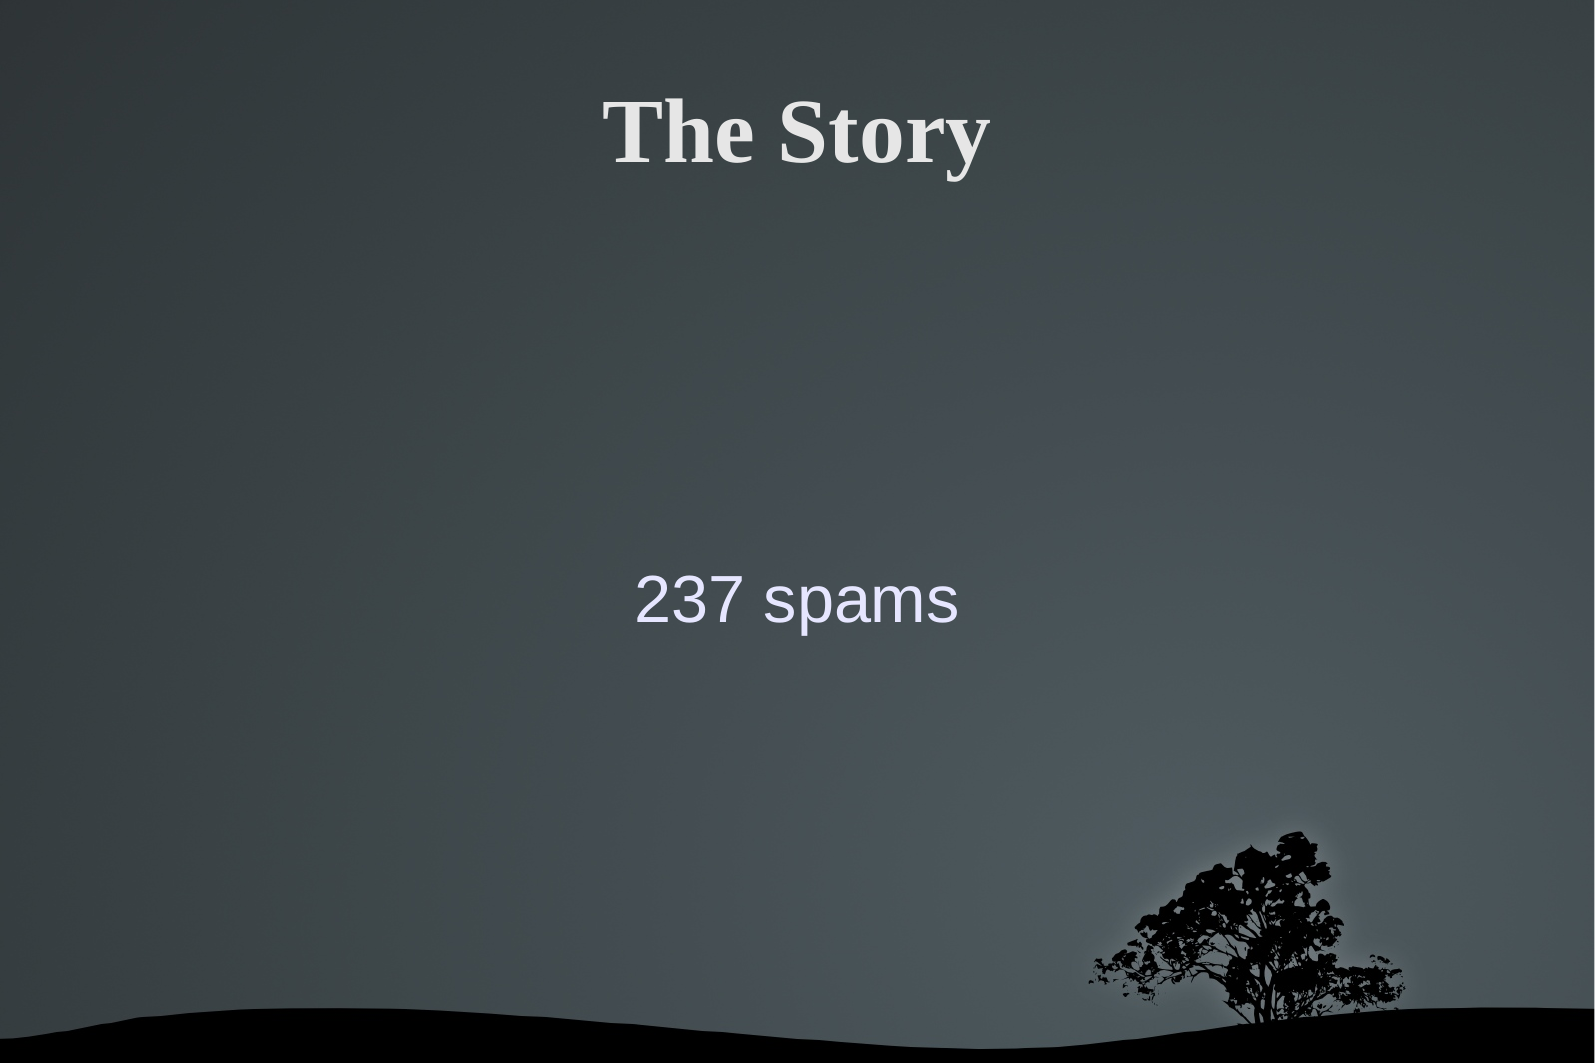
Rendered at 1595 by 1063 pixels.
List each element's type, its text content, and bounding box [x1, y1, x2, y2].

subtitle 237 spams [79, 256, 1515, 943]
title The Story [79, 49, 1515, 213]
picture [0, 0, 1595, 1063]
